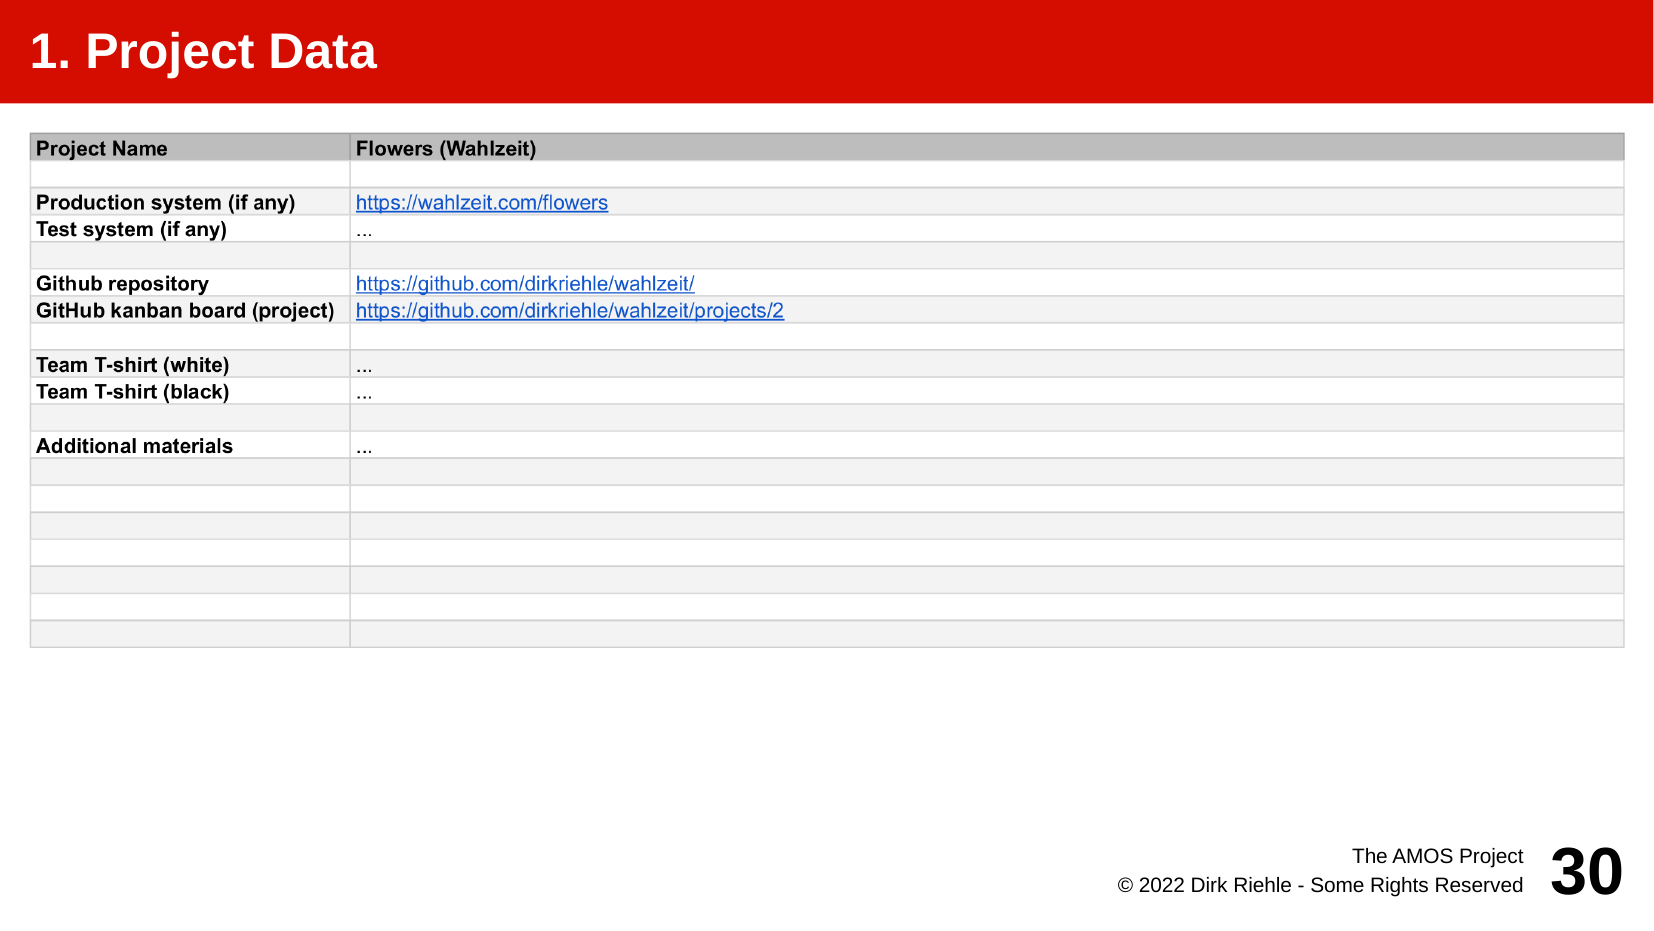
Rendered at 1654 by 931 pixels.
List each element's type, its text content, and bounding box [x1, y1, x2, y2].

title 1. Project Data [0, 0, 1654, 104]
picture [29, 132, 1625, 648]
